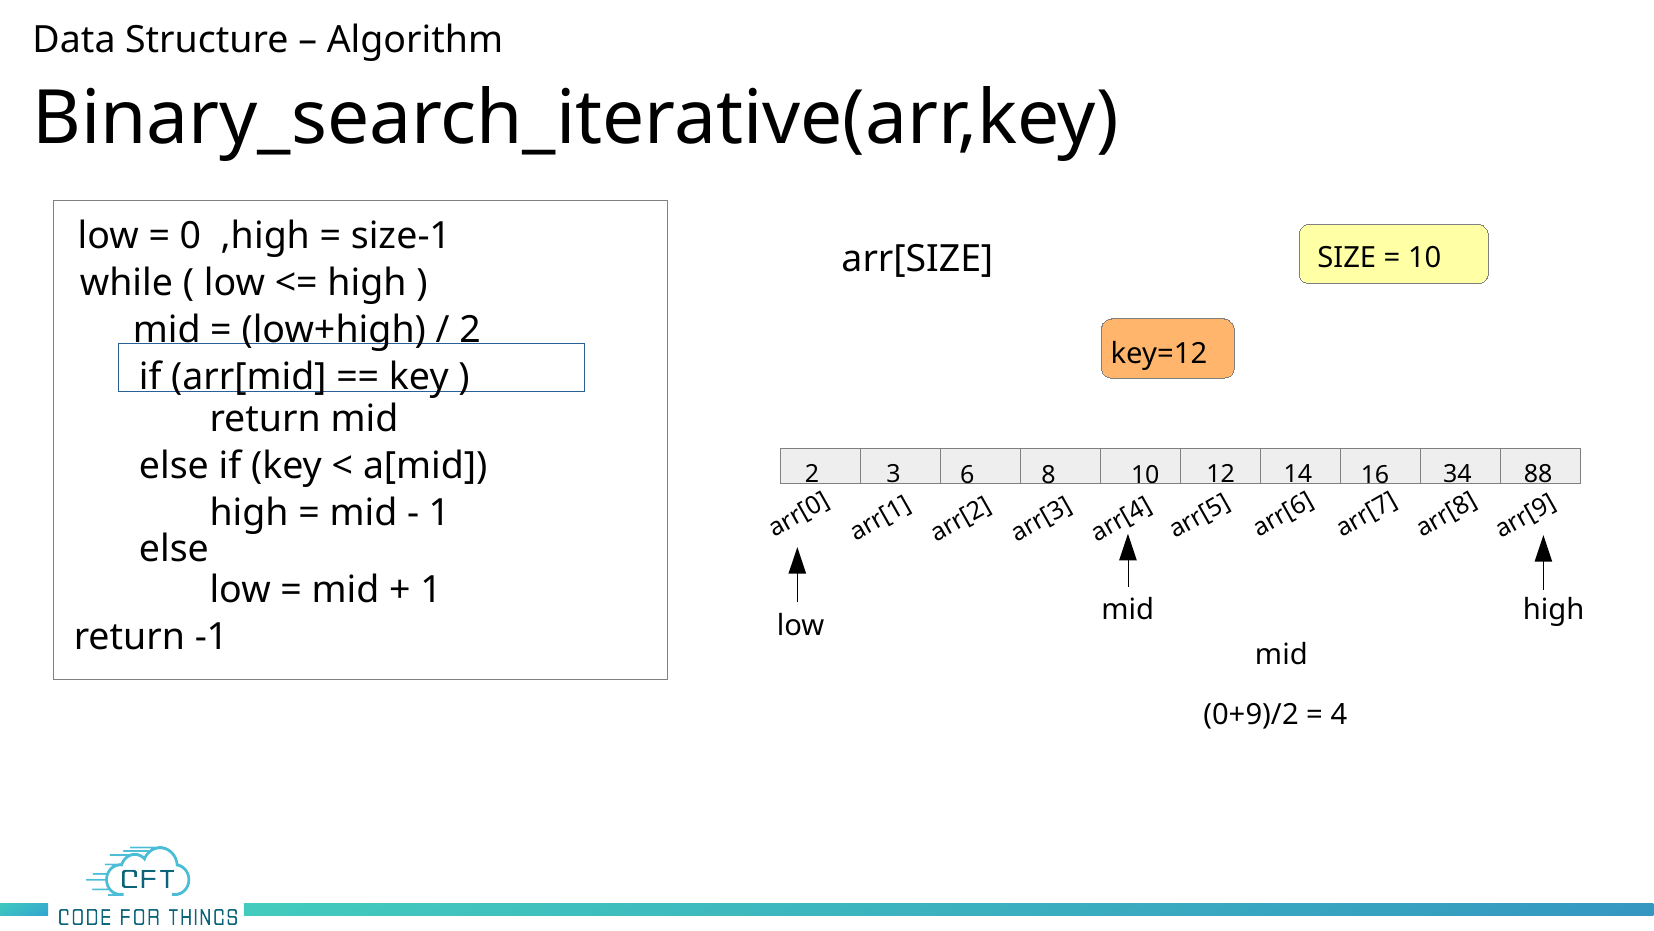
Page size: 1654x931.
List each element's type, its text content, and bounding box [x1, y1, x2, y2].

text_box arr[6] [1232, 484, 1362, 562]
text_box arr[7] [1318, 498, 1428, 562]
text_box arr[SIZE] [826, 224, 1040, 291]
text_box [1299, 224, 1489, 284]
text_box arr[8] [1399, 484, 1503, 559]
text_box 12 [1191, 448, 1254, 493]
text_box high [1508, 580, 1607, 630]
text_box [1491, 448, 1509, 484]
text_box arr[9] [1471, 456, 1602, 560]
text_box (0+9)/2 = 4 [1181, 685, 1395, 745]
text_box arr[1] [826, 485, 935, 562]
text_box [844, 448, 871, 484]
text_box else [124, 513, 243, 573]
text_box while ( low <= high ) [64, 260, 514, 307]
text_box SIZE = 10 [1302, 228, 1483, 278]
text_box 3 [871, 448, 925, 493]
text_box 8 [1026, 449, 1089, 494]
text_box low = mid + 1 [194, 555, 621, 614]
text_box [1102, 318, 1233, 324]
text_box 10 [1116, 449, 1181, 494]
text_box mid [1086, 580, 1177, 638]
text_box 6 [945, 449, 1007, 494]
text_box high = mid - 1 [194, 478, 621, 537]
text_box 14 [1269, 448, 1331, 500]
text_box [1254, 448, 1269, 484]
text_box arr[4] [1074, 492, 1179, 562]
text_box arr[3] [986, 491, 1104, 568]
text_box [53, 200, 668, 680]
text_box else if (key < a[mid]) [124, 431, 621, 490]
text_box arr[0] [744, 484, 857, 558]
text_box 34 [1428, 448, 1491, 500]
text_box if (arr[mid] == key ) [124, 342, 550, 401]
text_box 88 [1509, 448, 1571, 500]
text_box arr[2] [906, 488, 1016, 563]
text_box [780, 448, 790, 484]
text_box mid [1240, 625, 1335, 685]
text_box 16 [1346, 449, 1420, 501]
text_box arr[5] [1151, 484, 1267, 556]
title Data Structure – Algorithm Binary_search_iterative(arr,key) [32, 0, 1595, 199]
text_box return mid [194, 383, 443, 443]
text_box [1331, 448, 1428, 484]
text_box low [762, 596, 857, 646]
text_box [1571, 448, 1581, 461]
text_box 2 [790, 448, 844, 493]
text_box [925, 448, 1191, 484]
text_box low = 0 ,high = size-1 [53, 200, 609, 260]
picture [59, 846, 237, 925]
text_box key=12 [1095, 324, 1241, 409]
text_box mid = (low+high) / 2 [118, 295, 603, 354]
text_box return -1 [59, 602, 290, 662]
